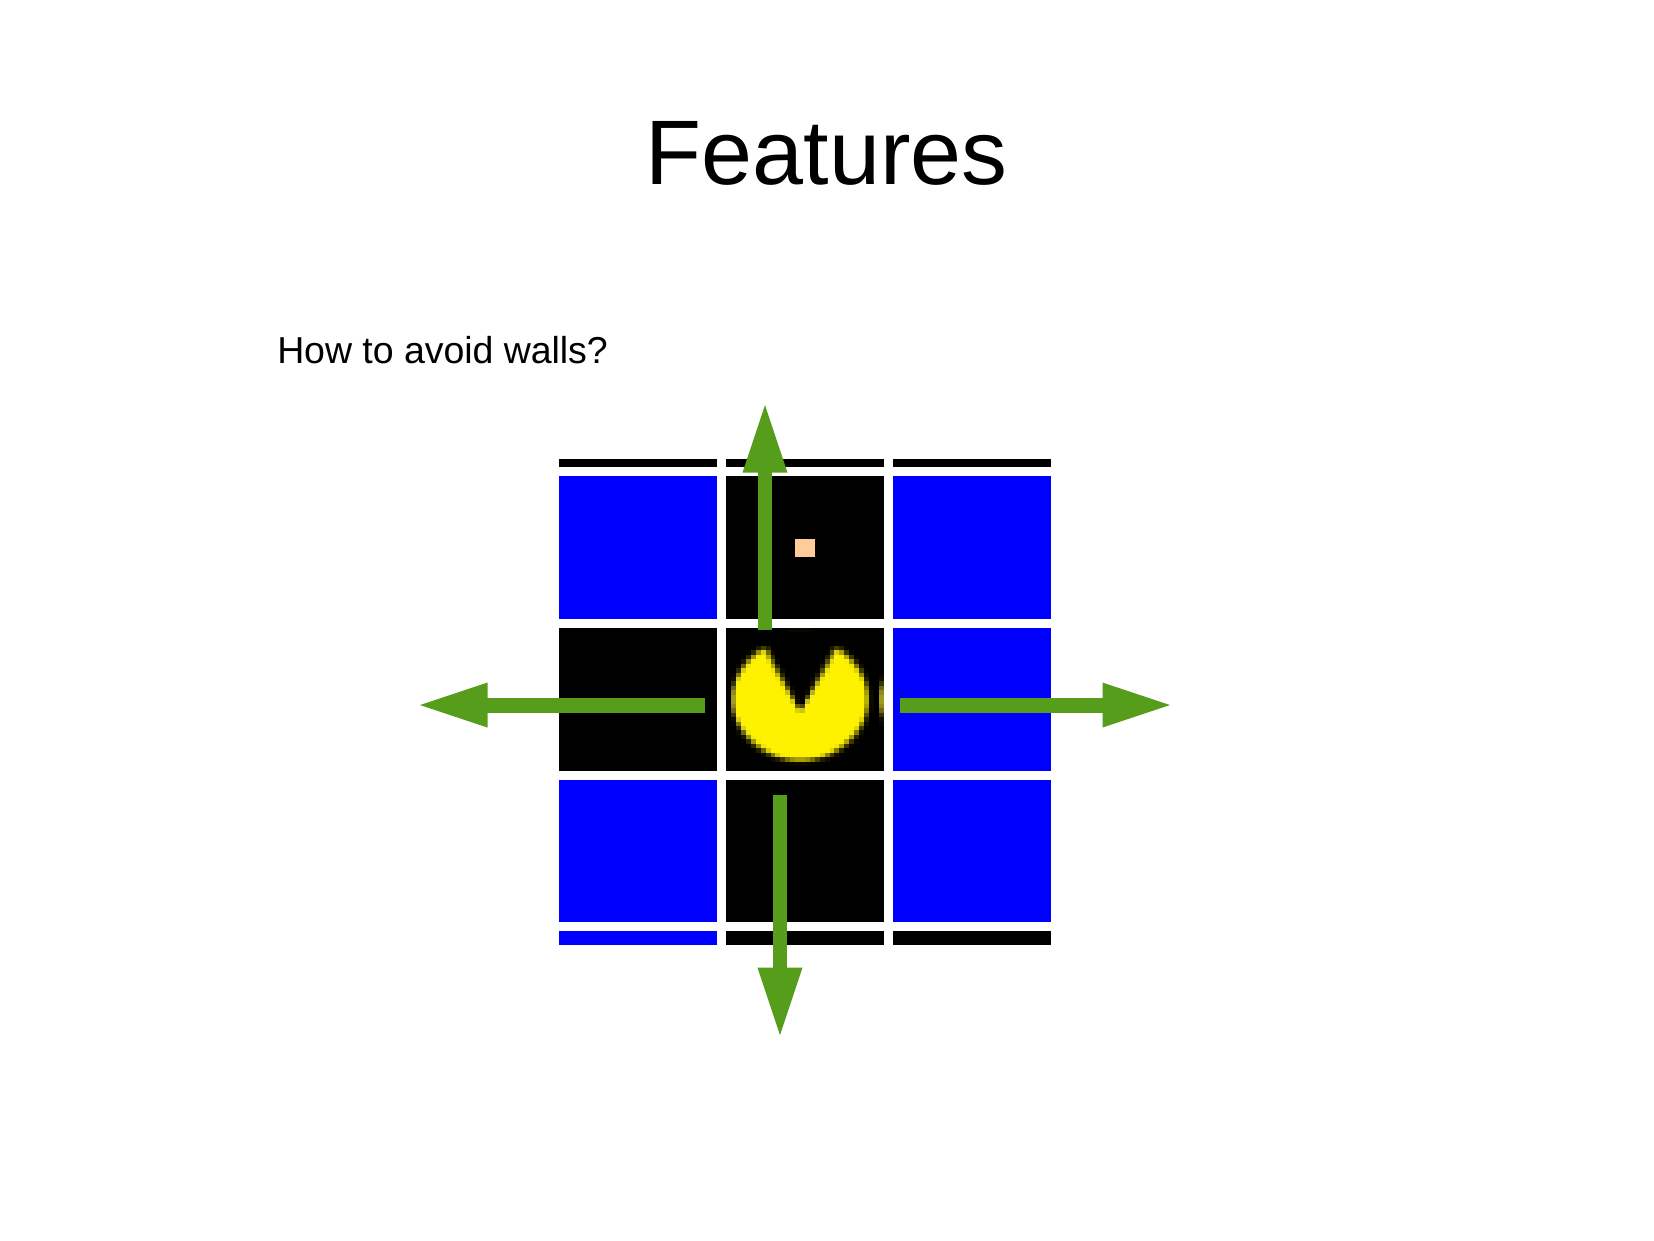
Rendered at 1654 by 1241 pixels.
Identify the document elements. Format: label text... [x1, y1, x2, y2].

picture [555, 459, 1051, 946]
title Features [82, 49, 1571, 257]
text_box How to avoid walls? [255, 315, 976, 387]
